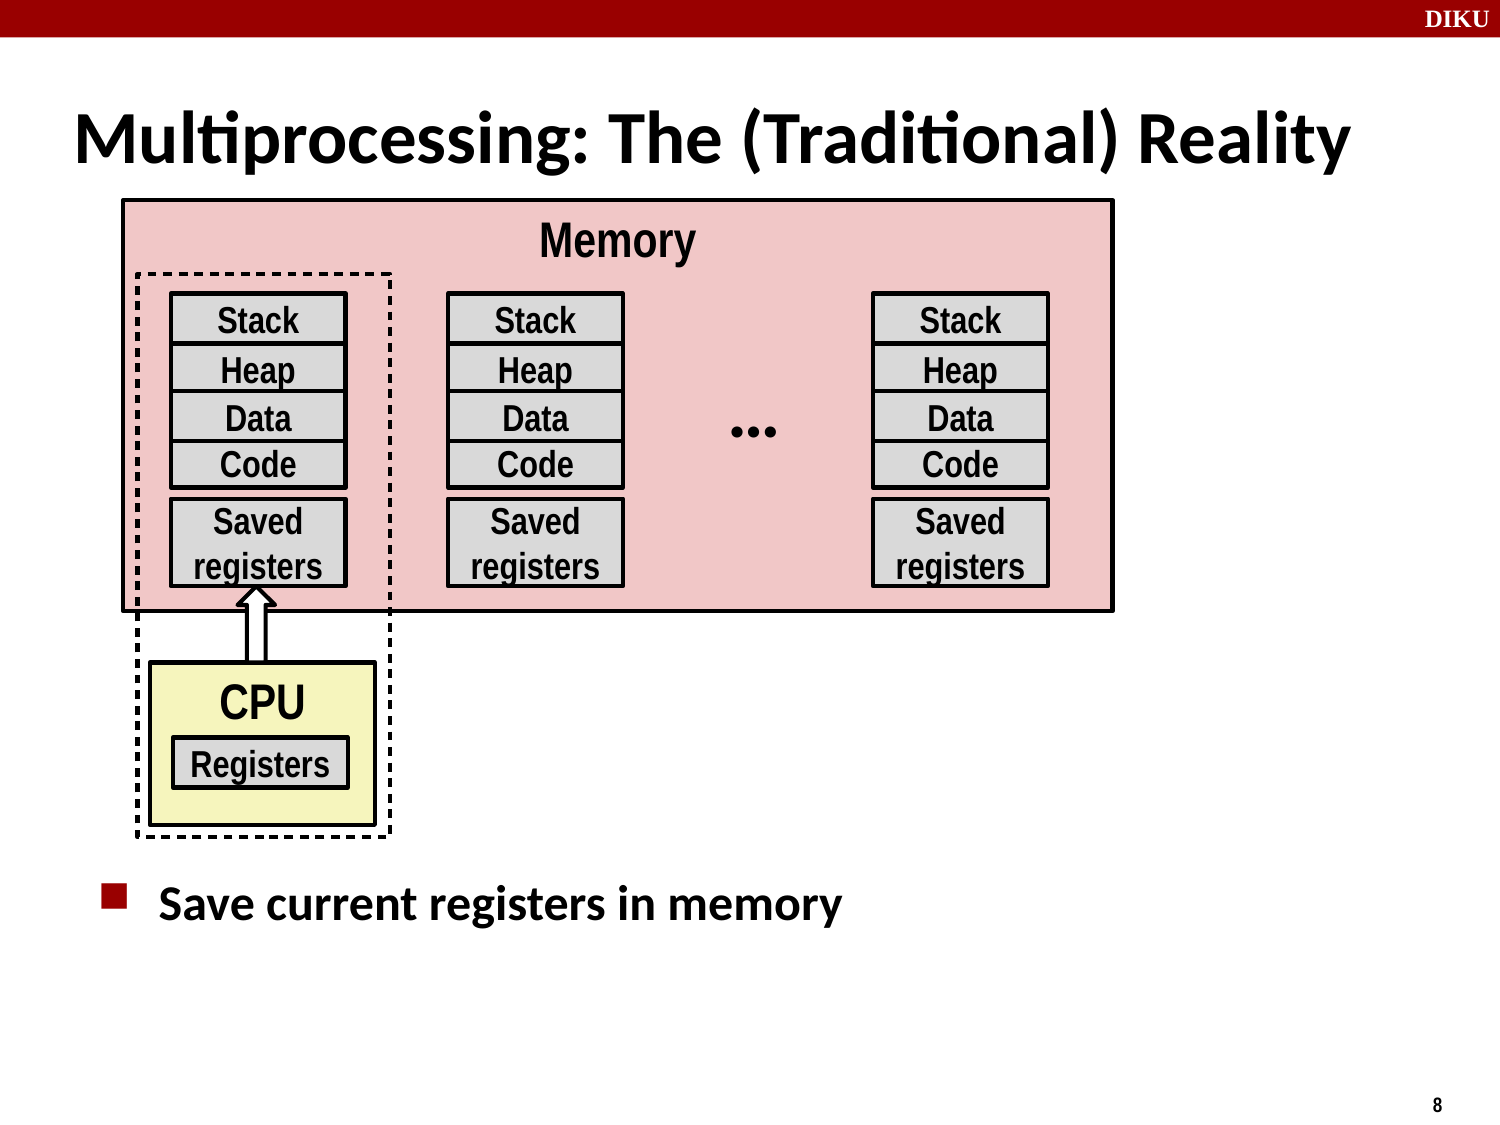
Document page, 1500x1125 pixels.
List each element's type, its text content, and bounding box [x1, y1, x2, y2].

text_box Heap [282, 366, 289, 380]
title Multiprocessing: The (Traditional) Reality [58, 71, 1450, 197]
text_box Code [447, 441, 623, 488]
text_box Code [170, 441, 346, 488]
text_box CPU [149, 662, 375, 825]
text_box Heap [447, 343, 623, 390]
text_box Heap [872, 343, 1048, 390]
text_box Data [872, 390, 1048, 441]
text_box Data [447, 390, 623, 441]
text_box Code [872, 441, 1048, 488]
text_box Saved registers [872, 498, 1048, 587]
text_box Data [170, 390, 346, 441]
text_box Saved registers [170, 498, 346, 587]
list Save current registers in memory [87, 862, 1488, 950]
text_box Heap [560, 366, 567, 380]
text_box Heap [170, 343, 346, 390]
text_box Stack [170, 293, 346, 343]
text_box Heap [985, 366, 992, 380]
text_box … [713, 355, 796, 460]
text_box [237, 586, 276, 663]
text_box Memory [123, 199, 1113, 612]
text_box Stack [872, 293, 1048, 343]
text_box Stack [447, 293, 623, 343]
text_box Registers [172, 737, 348, 788]
text_box Saved registers [447, 498, 623, 587]
